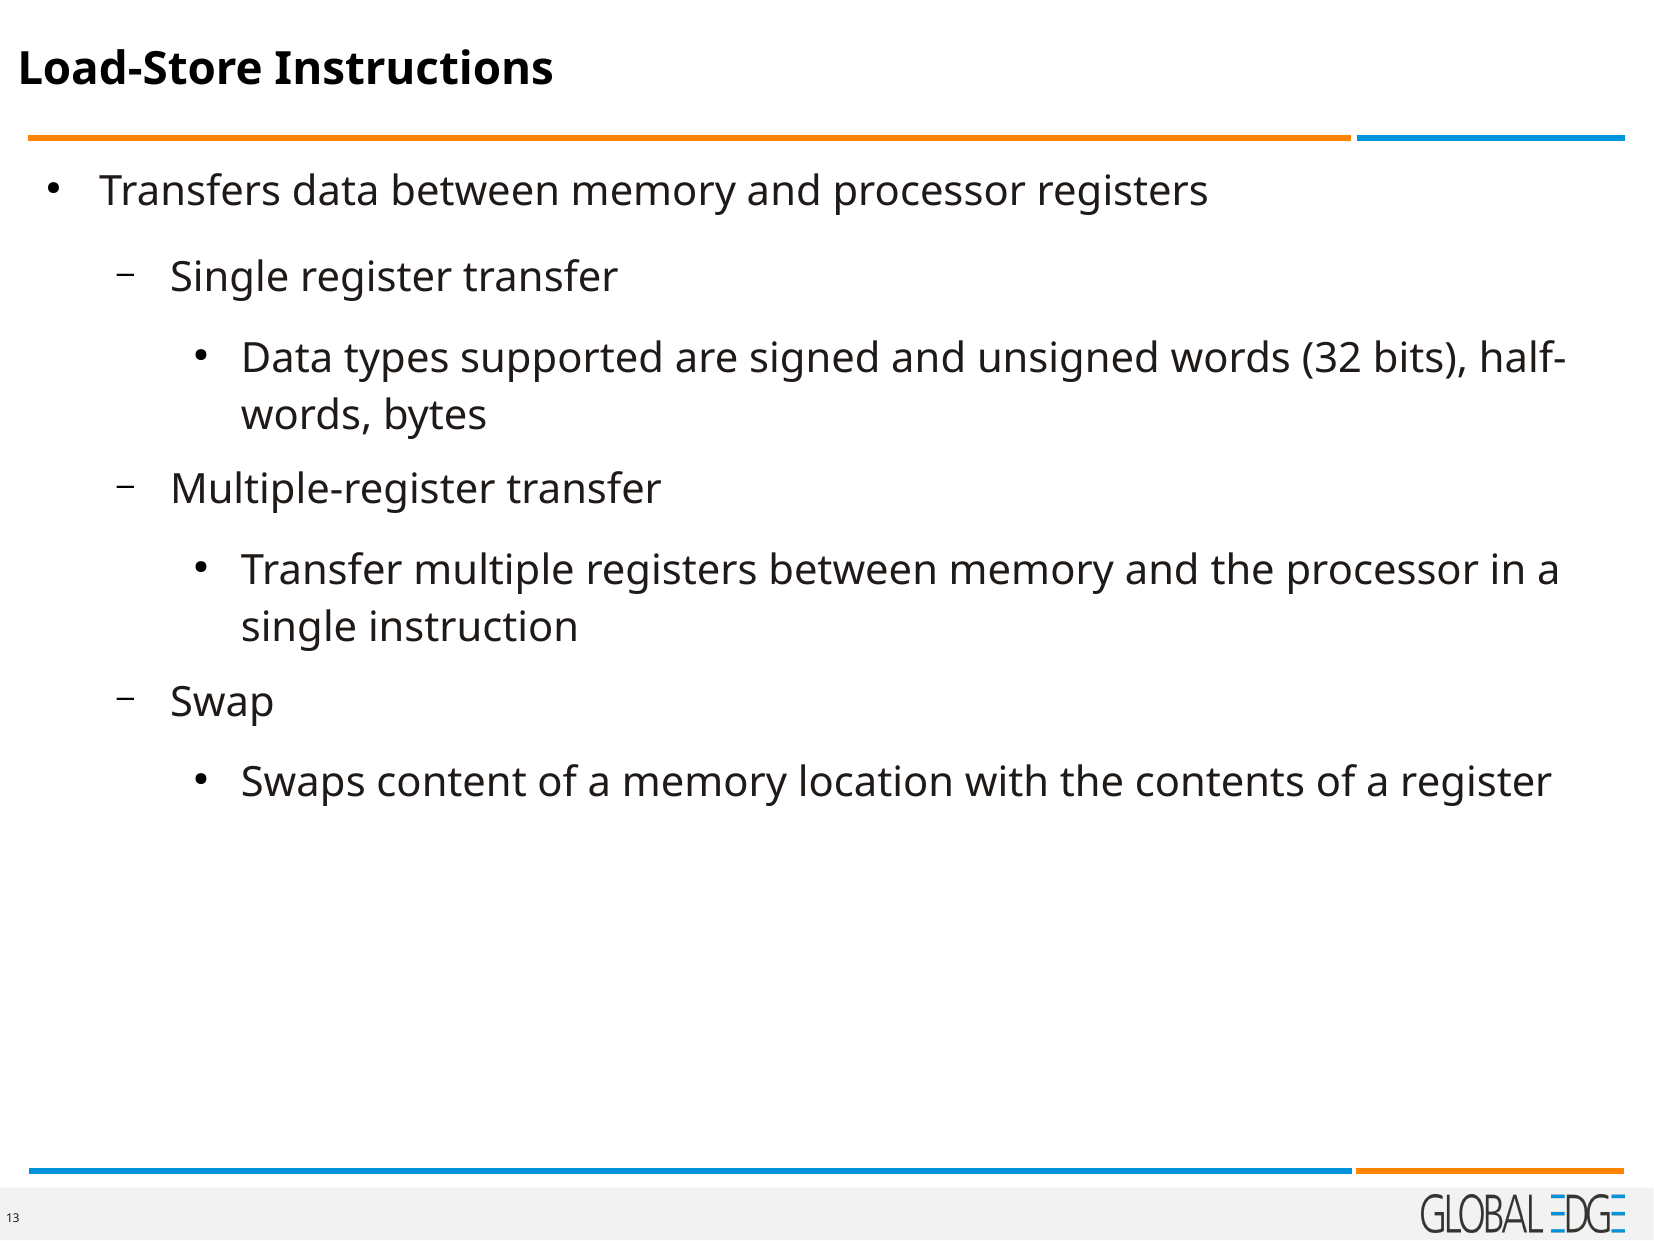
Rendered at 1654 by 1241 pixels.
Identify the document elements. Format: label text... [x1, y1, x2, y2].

picture [1421, 1194, 1625, 1233]
list Transfers data between memory and processor registers Single register transfer Data types supported are signed and unsigned words (32 bits), half-words, bytes Multiple-register transfer Transfer multiple registers between memory and the processor in a single instruction Swap Swaps content of a memory location with the contents of a register [28, 160, 1625, 1153]
title Load-Store Instructions [17, 18, 1499, 115]
